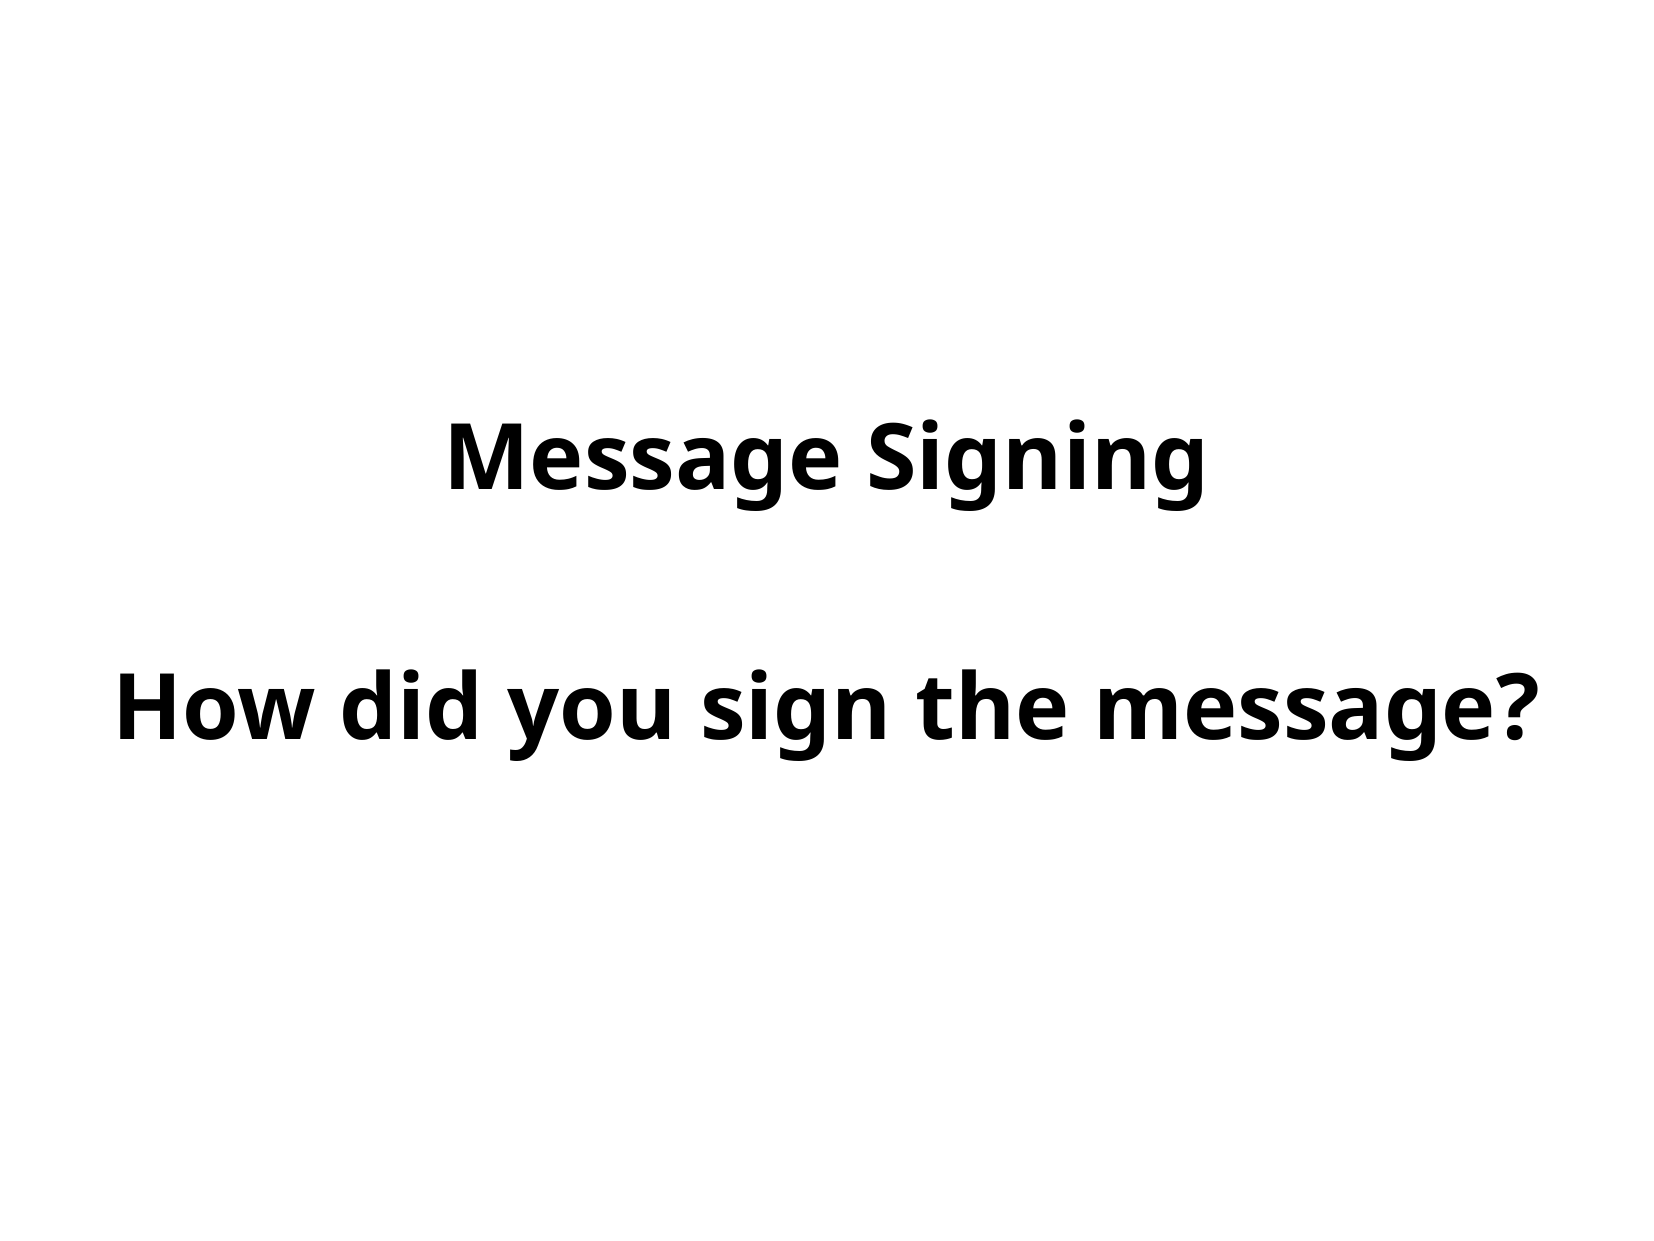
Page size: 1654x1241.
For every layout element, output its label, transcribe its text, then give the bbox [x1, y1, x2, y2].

subtitle Message Signing How did you sign the message? [82, 49, 1571, 1109]
